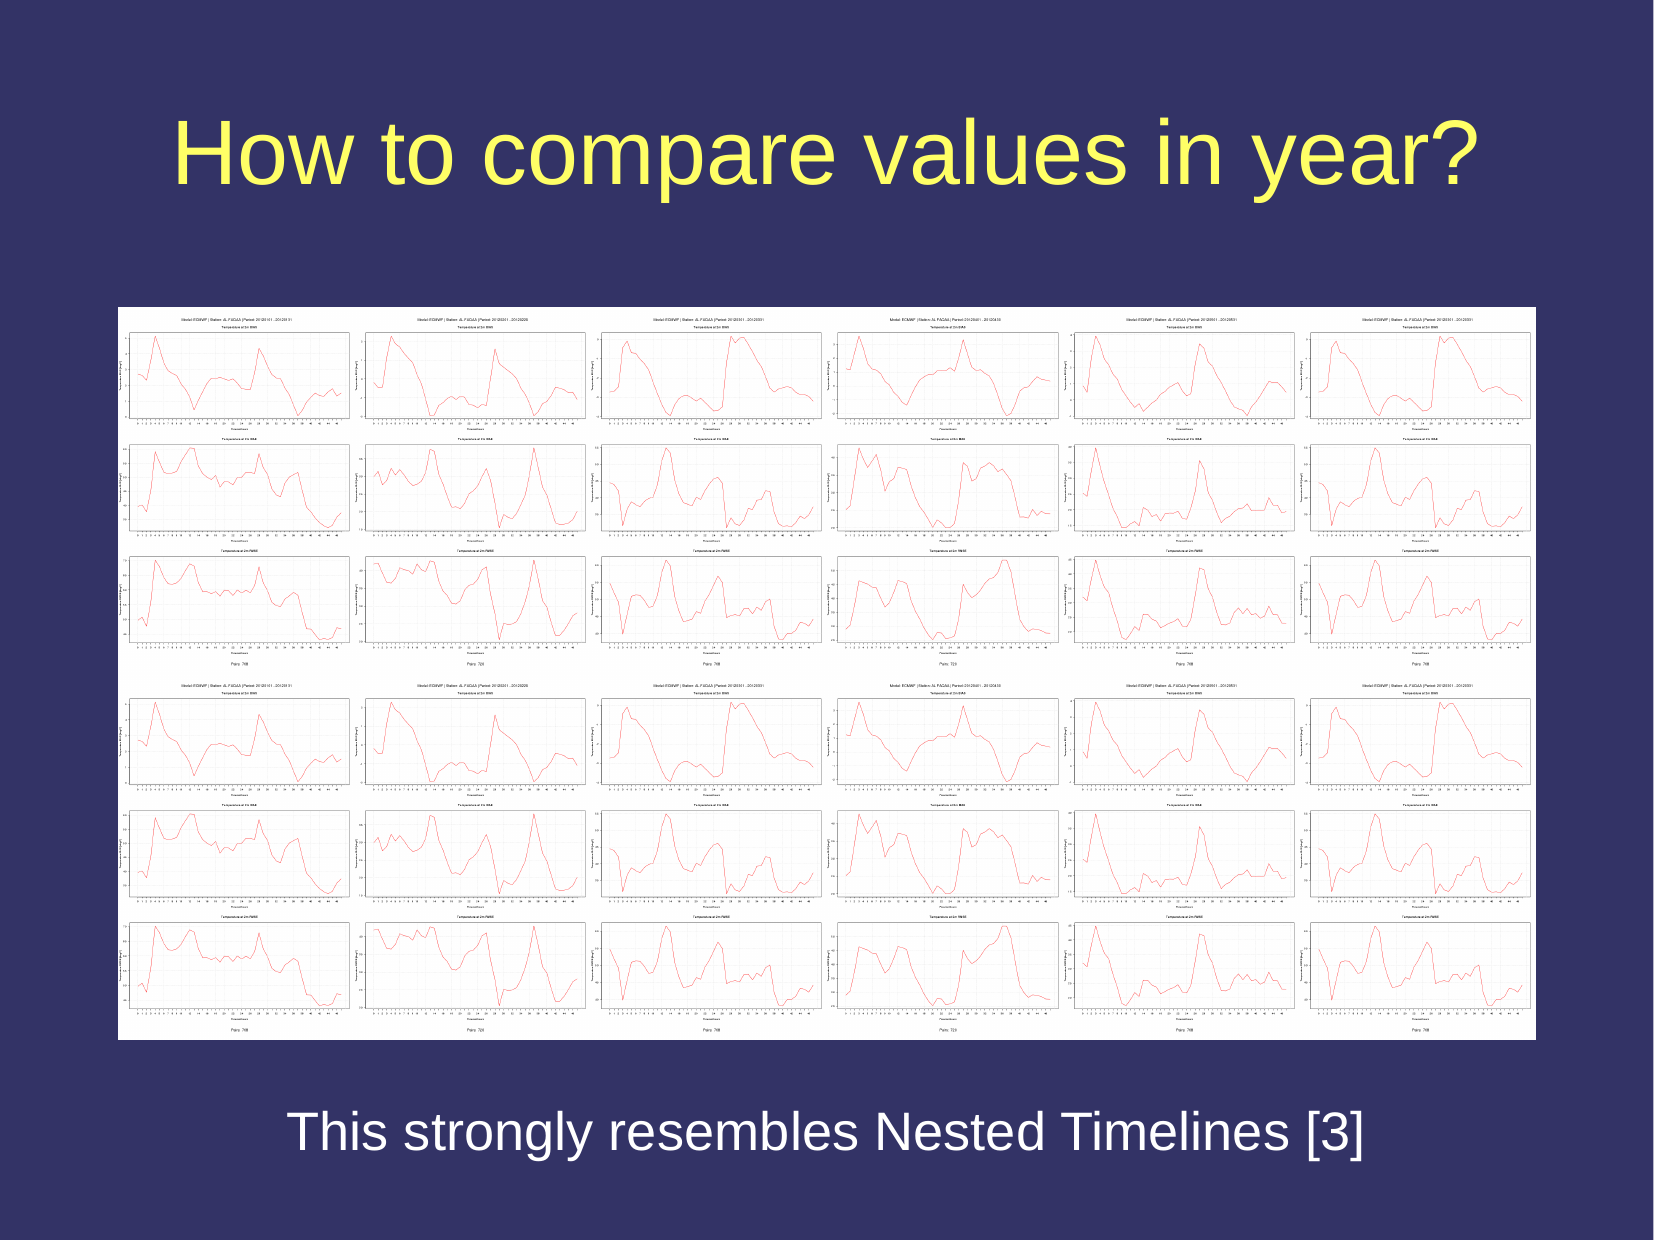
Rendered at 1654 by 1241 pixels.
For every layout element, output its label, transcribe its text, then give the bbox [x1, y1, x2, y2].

text_box This strongly resembles Nested Timelines [3] [271, 1093, 1383, 1170]
title How to compare values in year? [82, 49, 1571, 257]
picture [118, 307, 1536, 1040]
